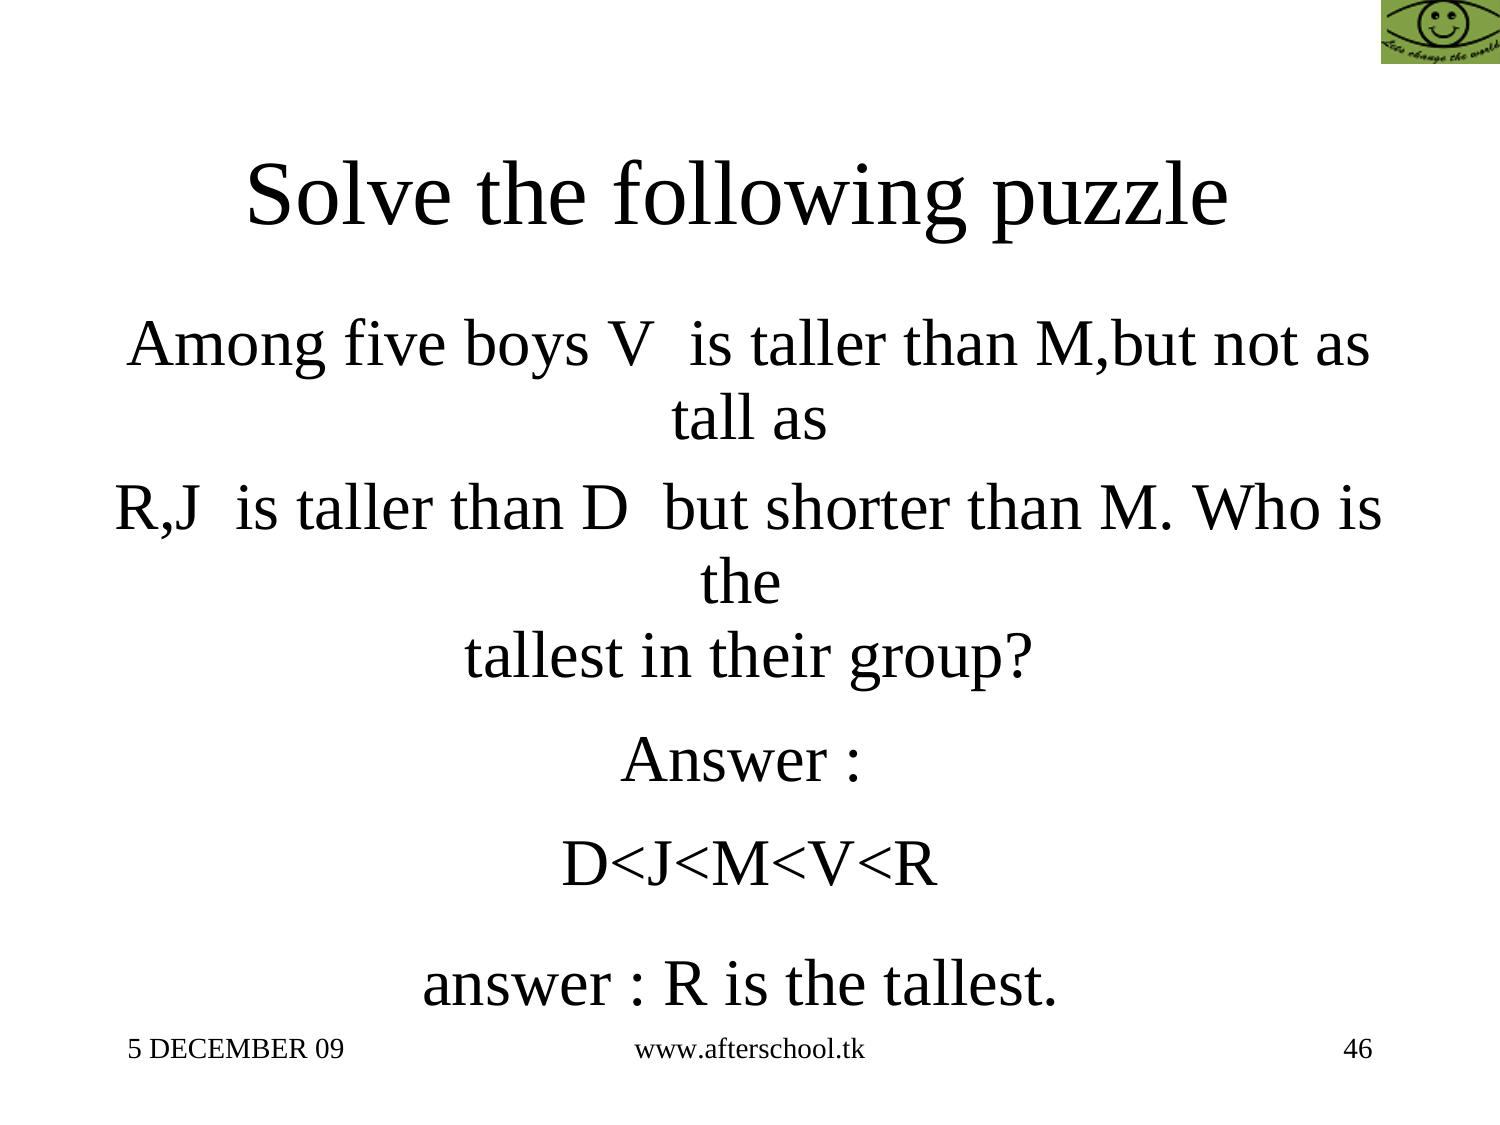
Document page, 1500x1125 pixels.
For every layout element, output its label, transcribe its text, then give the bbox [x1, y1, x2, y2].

picture [1381, 0, 1500, 64]
subtitle Among five boys V is taller than M,but not as tall as R,J is taller than D but shorter than M. Who is the tallest in their group? Answer : D<J<M<V<R answer : R is the tallest. [112, 305, 1388, 1020]
title Solve the following puzzle [112, 107, 1388, 281]
